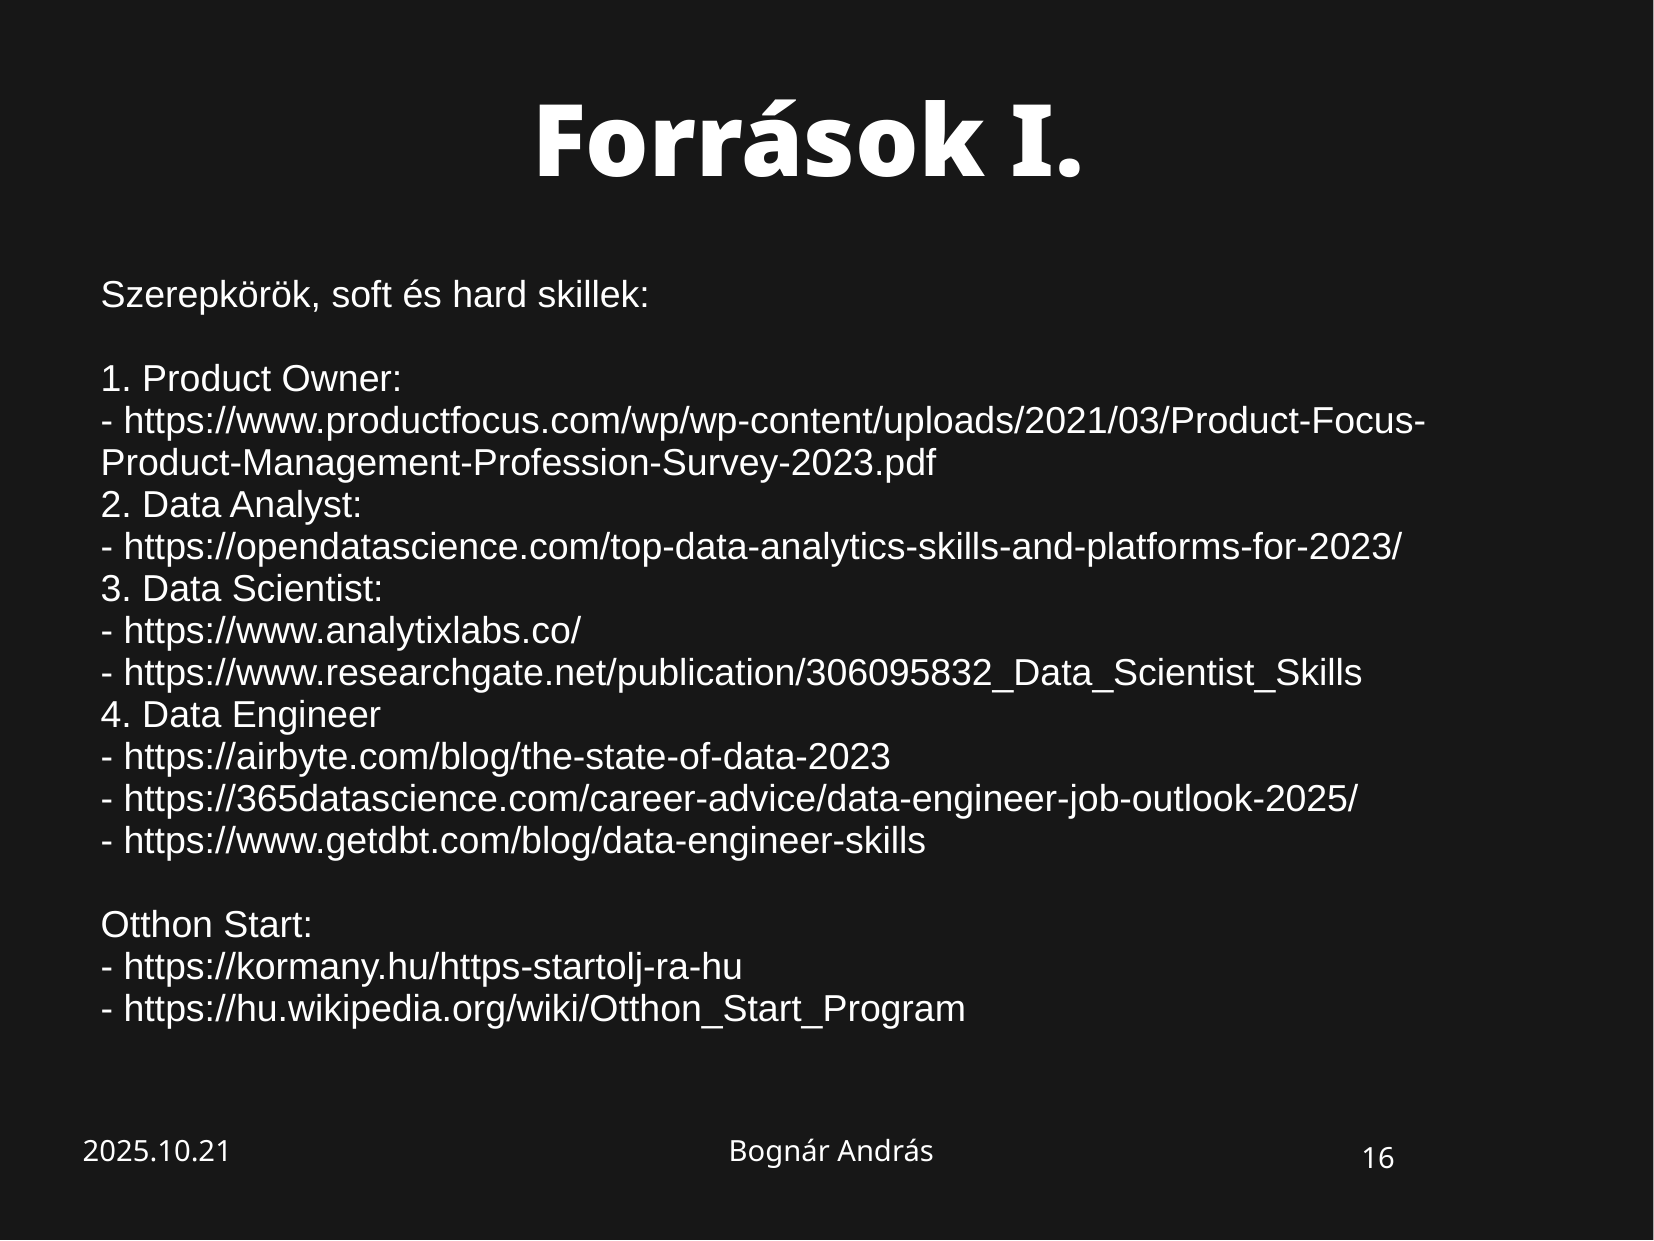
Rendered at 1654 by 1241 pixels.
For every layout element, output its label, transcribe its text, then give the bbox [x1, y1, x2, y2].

text_box Szerepkörök, soft és hard skillek: 1. Product Owner: - https://www.productfocus.com/wp/wp-content/uploads/2021/03/Product-Focus-Product-Management-Profession-Survey-2023.pdf 2. Data Analyst: - https://opendatascience.com/top-data-analytics-skills-and-platforms-for-2023/ 3. Data Scientist: - https://www.analytixlabs.co/ - https://www.researchgate.net/publication/306095832_Data_Scientist_Skills 4. Data Engineer - https://airbyte.com/blog/the-state-of-data-2023 - https://365datascience.com/career-advice/data-engineer-job-outlook-2025/ - https://www.getdbt.com/blog/data-engineer-skills Otthon Start: - https://kormany.hu/https-startolj-ra-hu - https://hu.wikipedia.org/wiki/Otthon_Start_Program [85, 266, 1528, 1085]
text_box Források I. [67, 26, 1550, 249]
